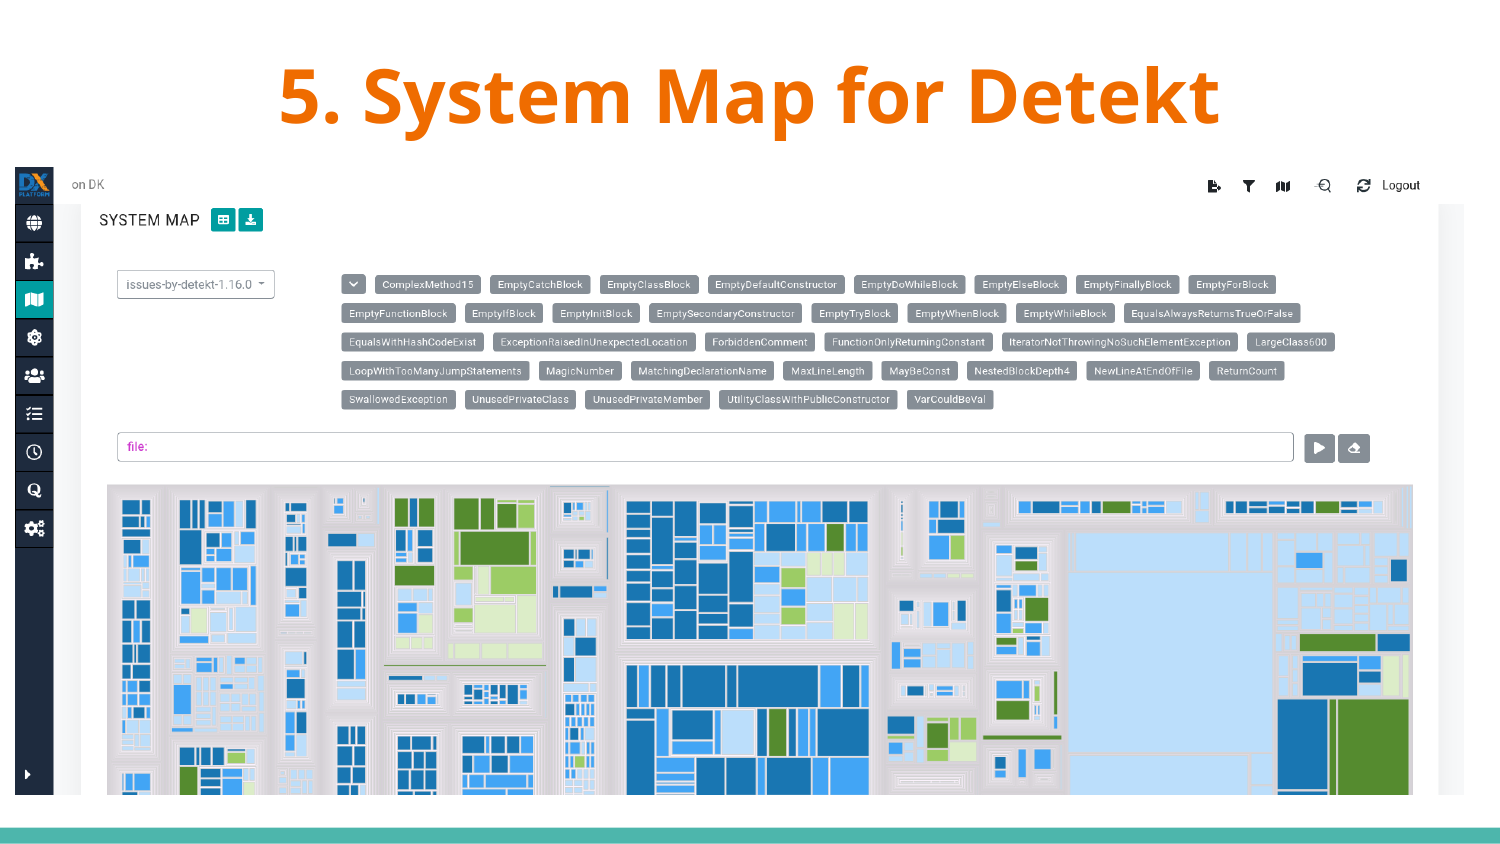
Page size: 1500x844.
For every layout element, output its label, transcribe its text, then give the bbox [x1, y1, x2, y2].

title 5. System Map for Detekt [51, 55, 1449, 132]
picture [15, 167, 1464, 796]
